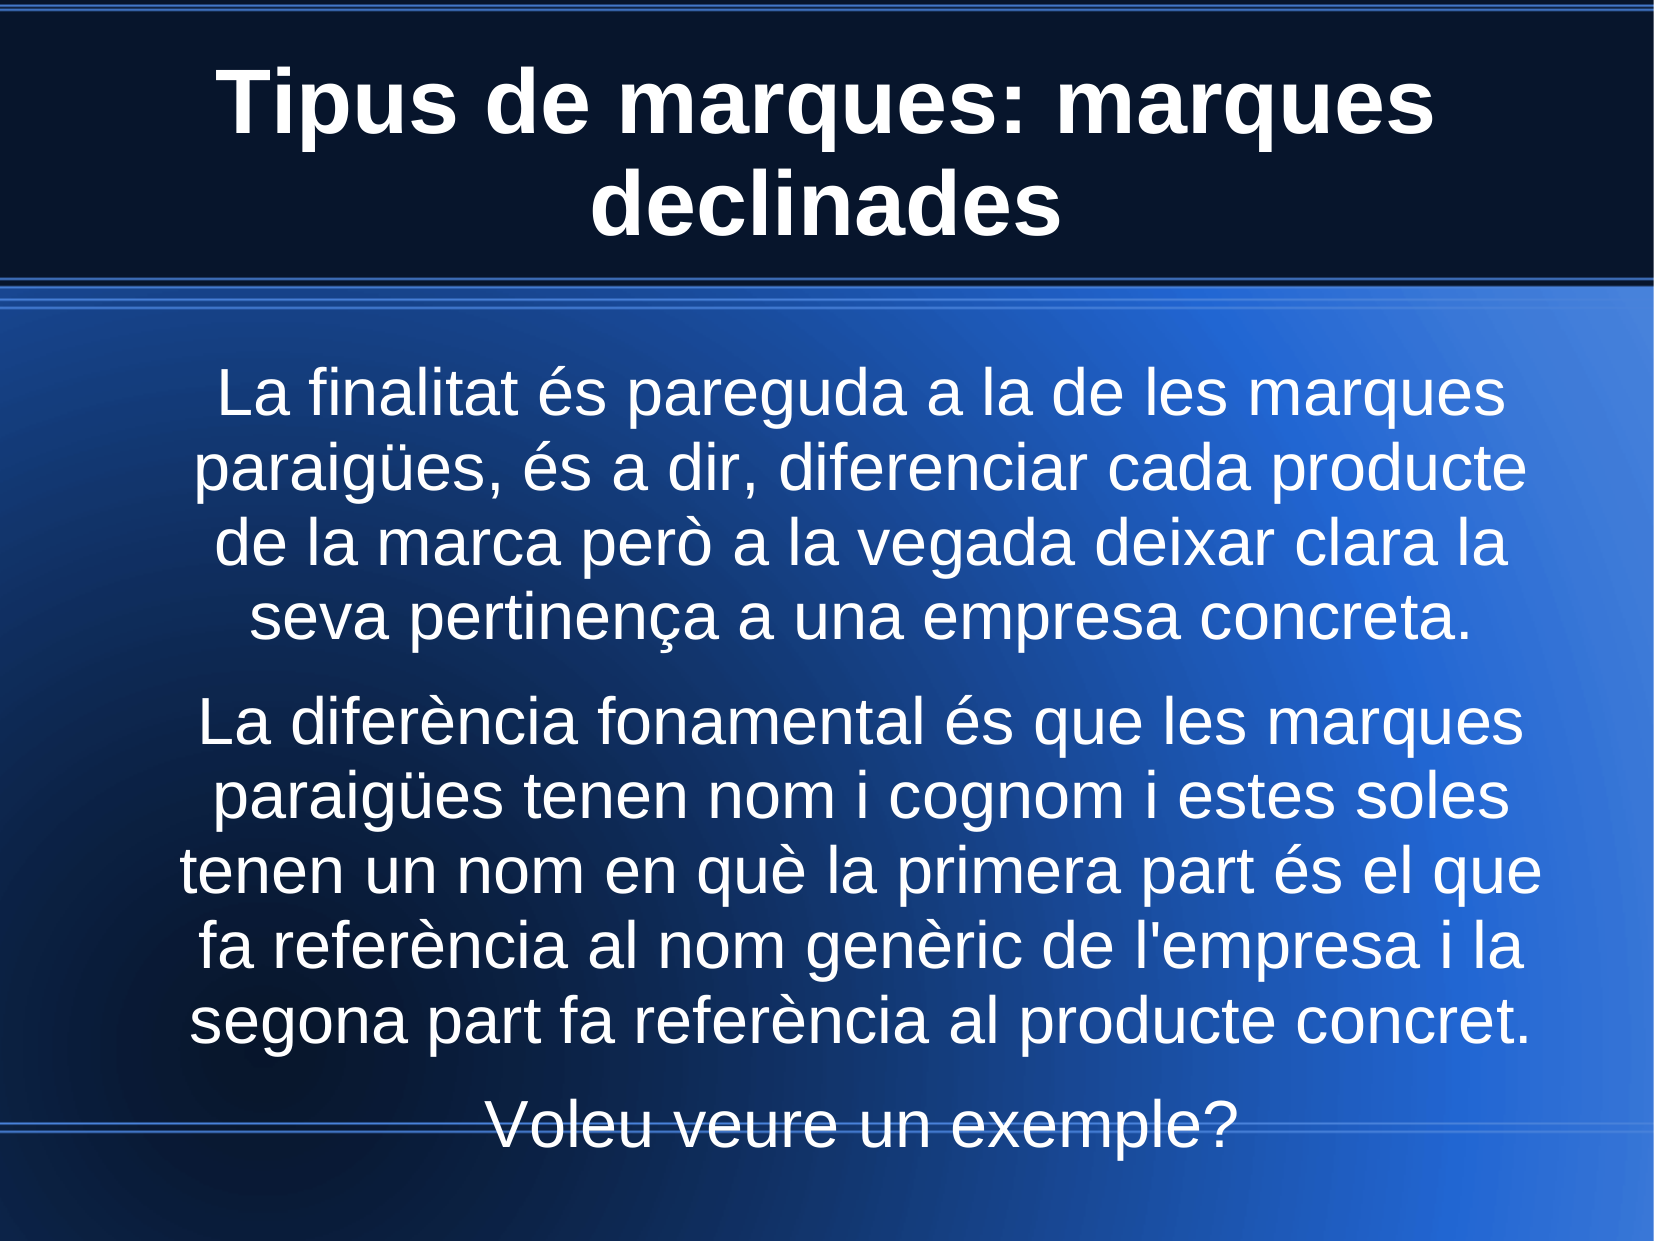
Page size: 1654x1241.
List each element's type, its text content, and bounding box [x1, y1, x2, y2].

picture [0, 0, 1654, 1241]
title Tipus de marques: marques declinades [82, 49, 1571, 257]
list La finalitat és pareguda a la de les marques paraigües, és a dir, diferenciar cada producte de la marca però a la vegada deixar clara la seva pertinença a una empresa concreta. La diferència fonamental és que les marques paraigües tenen nom i cognom i estes soles tenen un nom en què la primera part és el que fa referència al nom genèric de l'empresa i la segona part fa referència al producte concret. Voleu veure un exemple? [82, 355, 1571, 1162]
